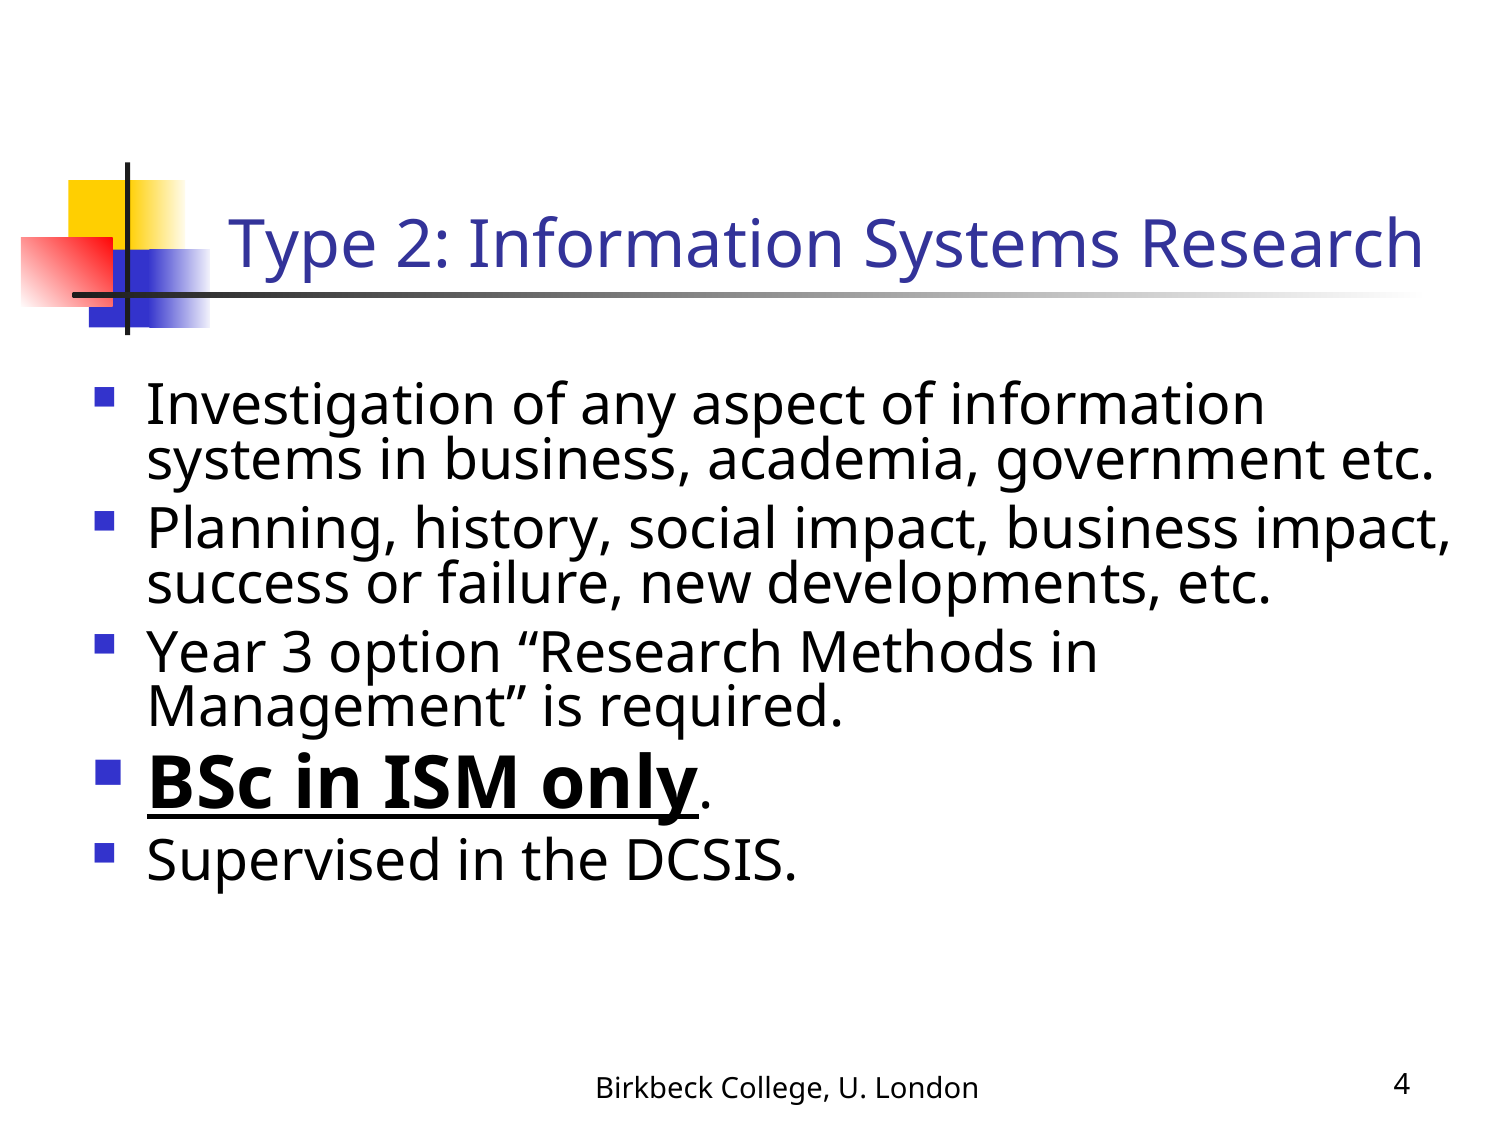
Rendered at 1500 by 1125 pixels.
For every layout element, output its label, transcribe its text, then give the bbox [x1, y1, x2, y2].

list Investigation of any aspect of information systems in business, academia, government etc. Planning, history, social impact, business impact, success or failure, new developments, etc. Year 3 option “Research Methods in Management” is required. BSc in ISM only. Supervised in the DCSIS. [76, 373, 1469, 936]
text_box <number> [1112, 1037, 1426, 1113]
text_box Birkbeck College, U. London [549, 1037, 1026, 1113]
title Type 2: Information Systems Research [188, 101, 1468, 289]
